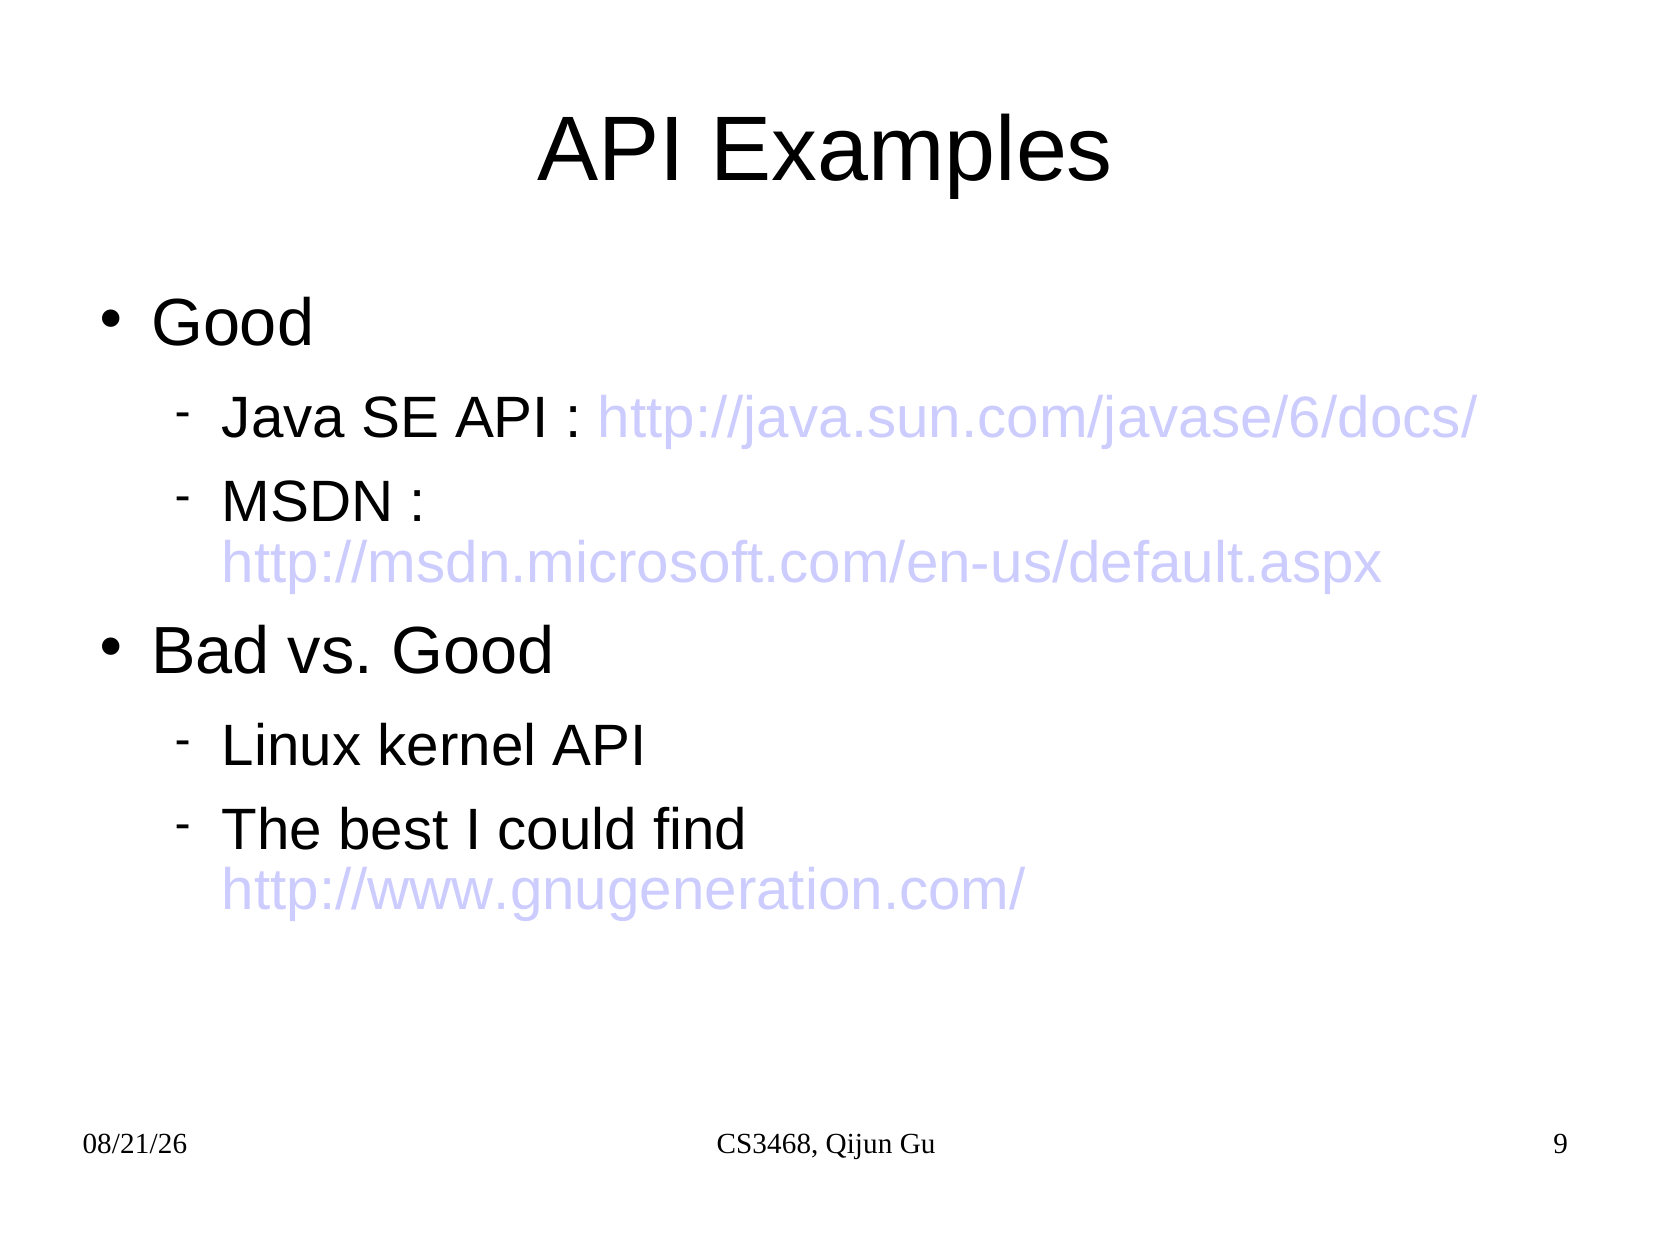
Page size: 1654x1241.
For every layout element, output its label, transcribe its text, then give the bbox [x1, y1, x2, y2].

title API Examples [82, 56, 1569, 247]
list Good Java SE API : http://java.sun.com/javase/6/docs/ MSDN : http://msdn.microsoft.com/en-us/default.aspx Bad vs. Good Linux kernel API The best I could find http://www.gnugeneration.com/ [82, 290, 1569, 1092]
